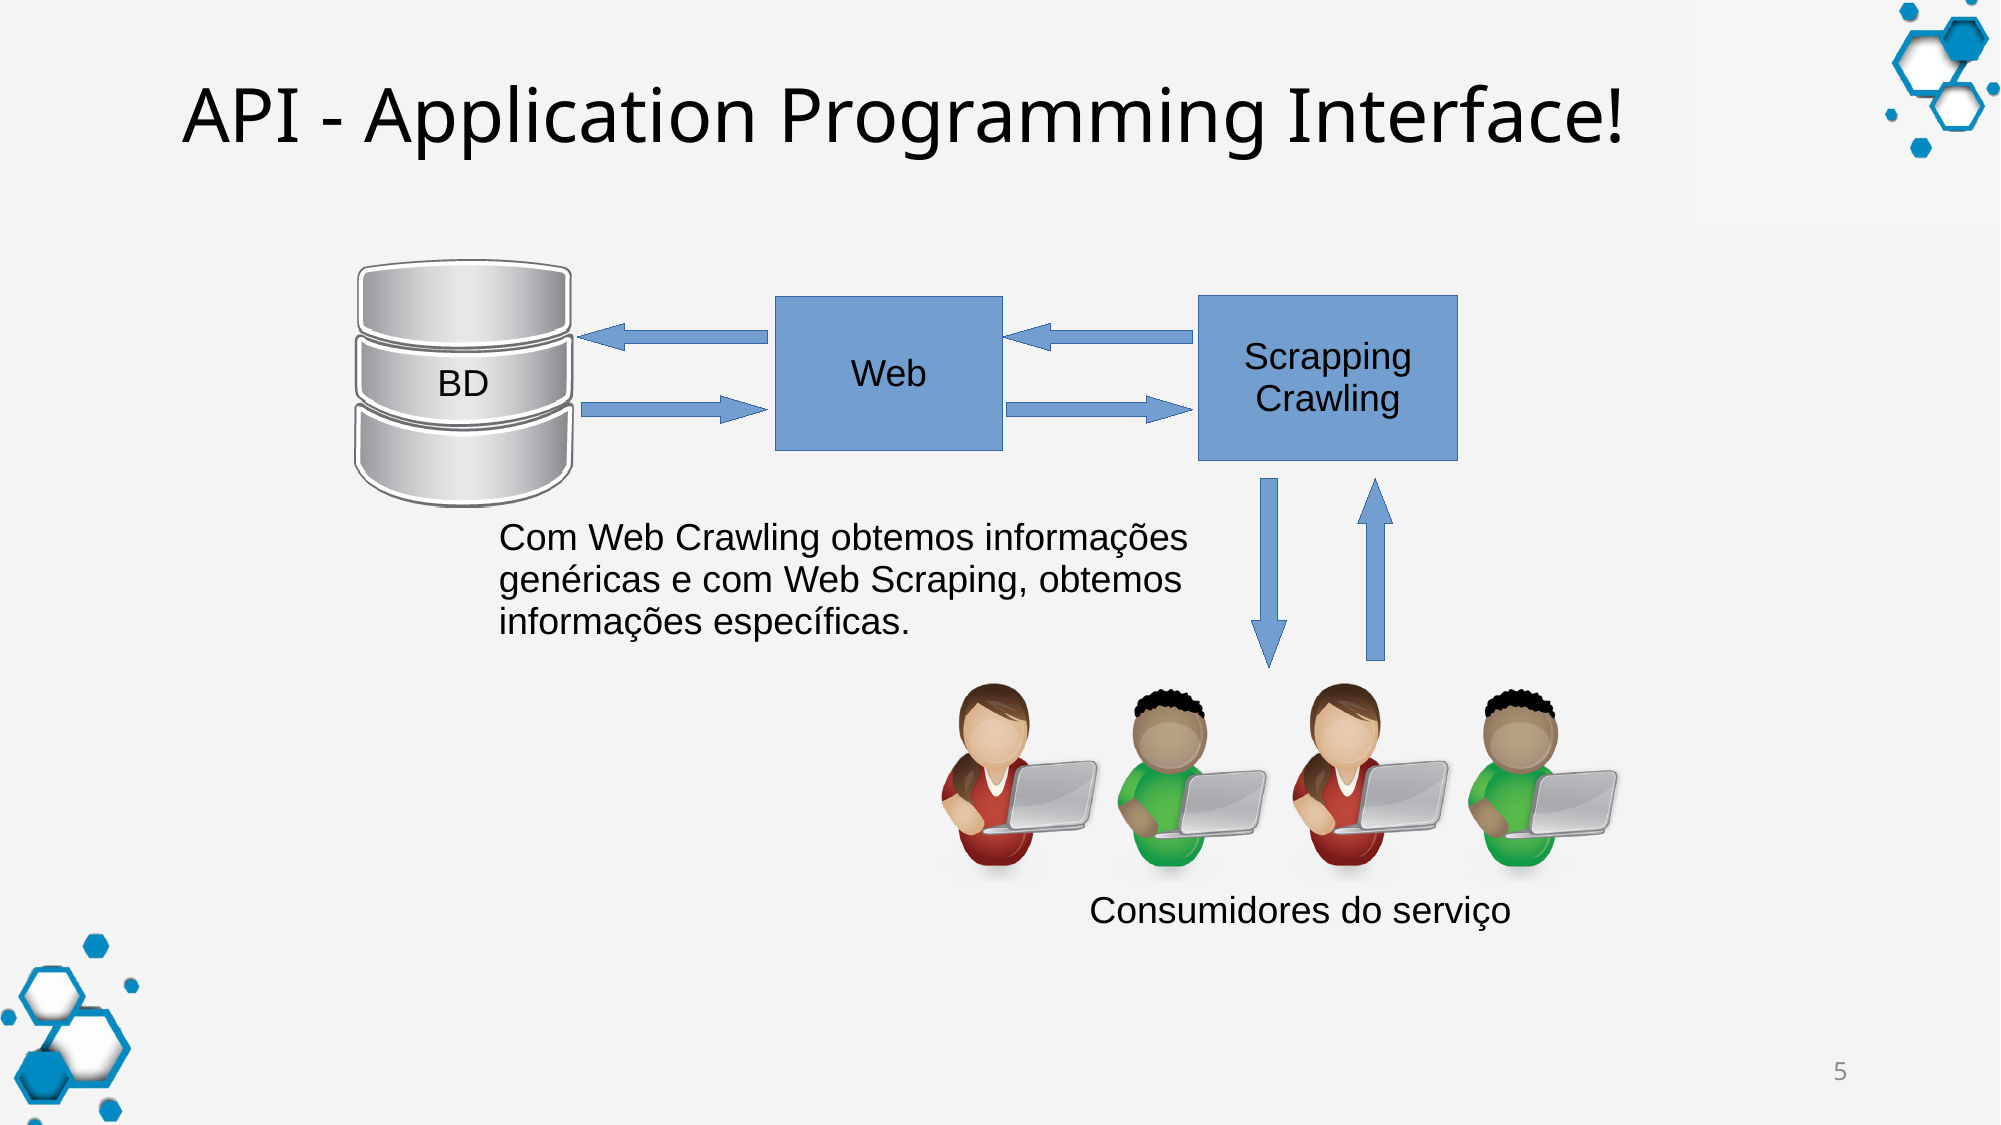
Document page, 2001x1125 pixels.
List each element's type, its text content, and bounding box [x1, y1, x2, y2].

text_box Com Web Crawling obtemos informações genéricas e com Web Scraping, obtemos informações específicas. [484, 508, 1217, 650]
picture [1694, 0, 2000, 226]
text_box Consumidores do serviço [1074, 882, 1559, 945]
text_box Web [775, 296, 1003, 451]
text_box [1357, 478, 1393, 661]
text_box [1251, 478, 1287, 668]
picture [927, 671, 1630, 882]
text_box [1002, 323, 1193, 351]
picture [1, 852, 369, 1125]
text_box Scrapping Crawling [1198, 295, 1458, 461]
text_box [581, 395, 768, 424]
title API - Application Programming Interface! [167, 53, 1743, 184]
text_box [577, 323, 768, 351]
slide_number <número> [1412, 1042, 1863, 1103]
picture [354, 259, 574, 508]
text_box [1006, 395, 1193, 424]
